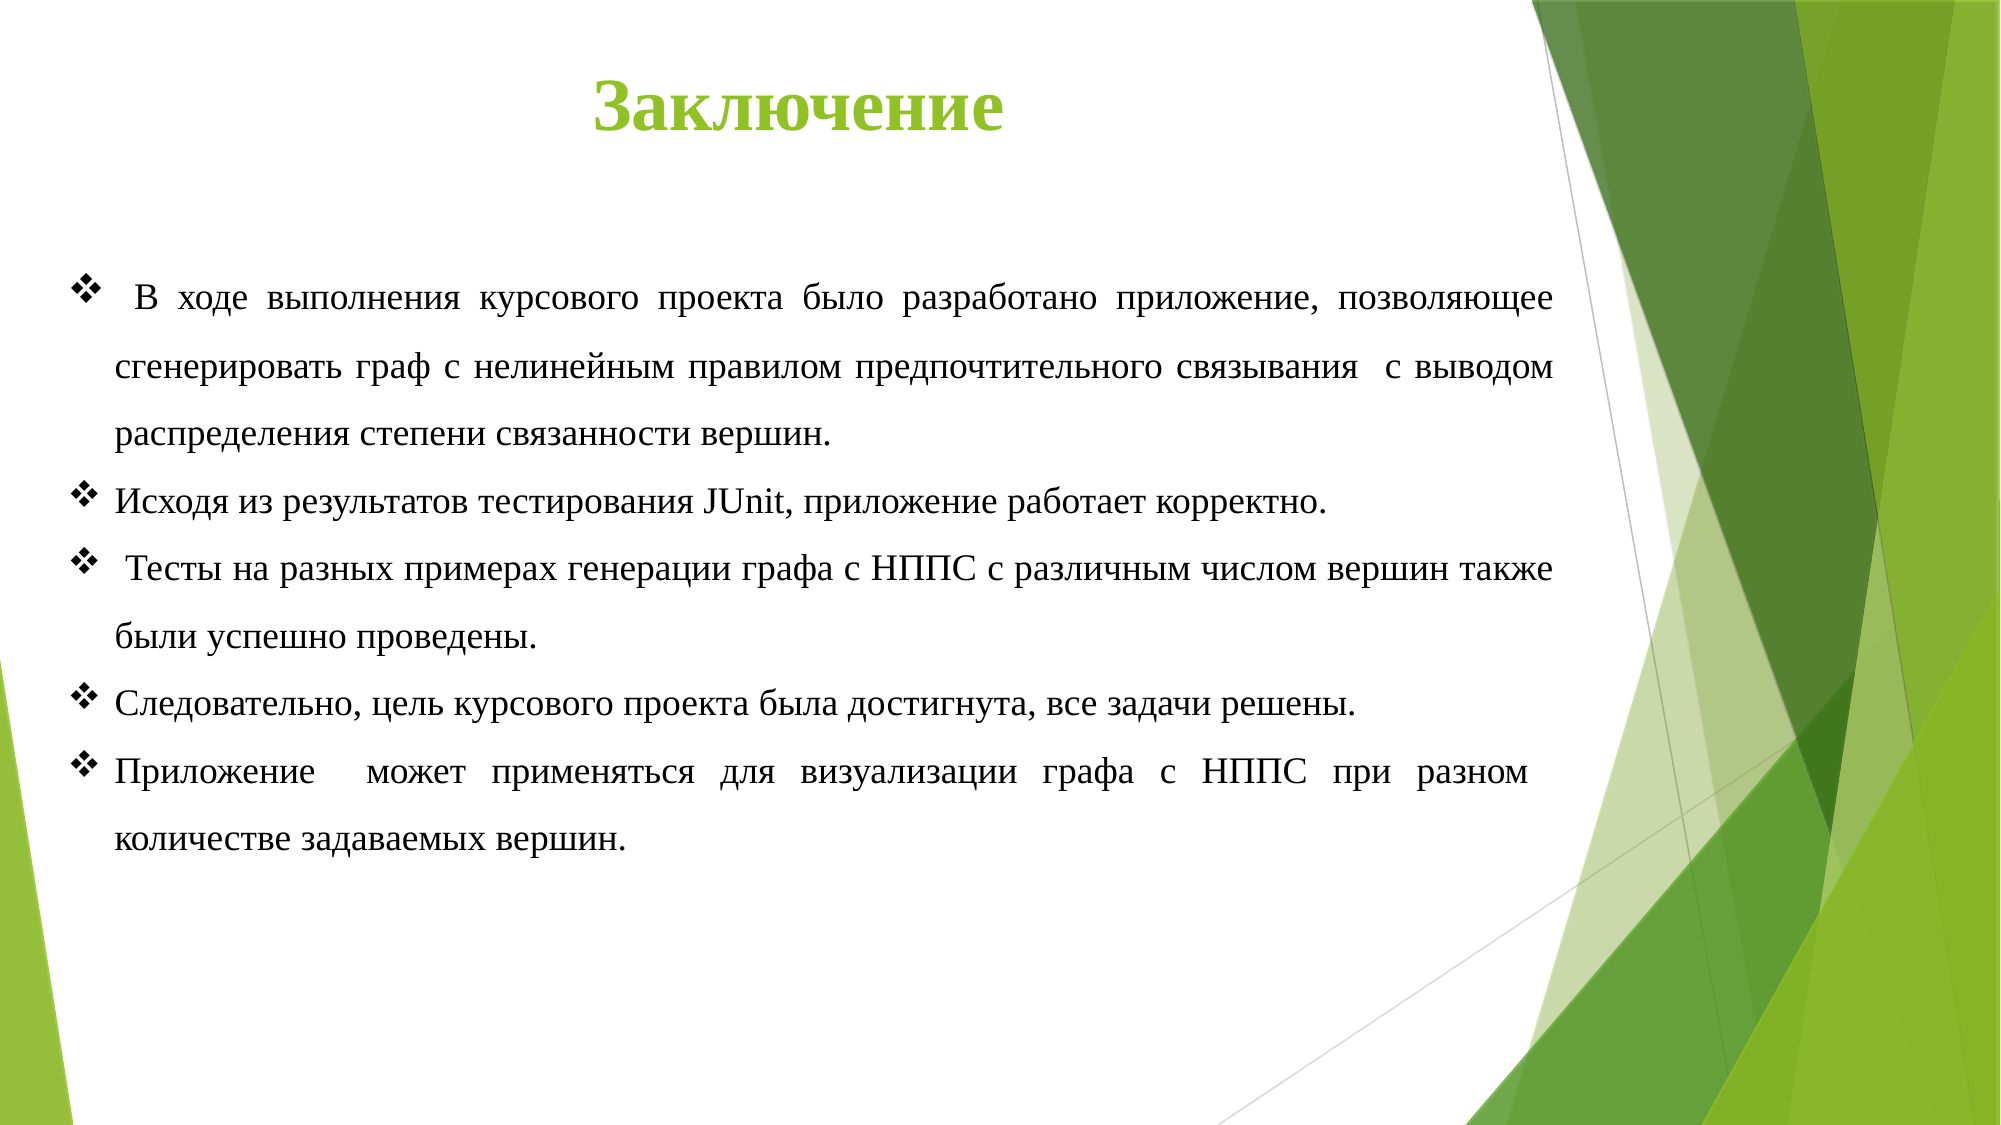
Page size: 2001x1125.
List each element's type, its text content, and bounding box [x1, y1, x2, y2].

text_box Заключение [577, 48, 1928, 236]
text_box В ходе выполнения курсового проекта было разработано приложение, позволяющее сгенерировать граф с нелинейным правилом предпочтительного связывания с выводом распределения степени связанности вершин. Исходя из результатов тестирования JUnit, приложение работает корректно. Тесты на разных примерах генерации графа с НППС с различным числом вершин также были успешно проведены. Следовательно, цель курсового проекта была достигнута, все задачи решены. Приложение может применяться для визуализации графа с НППС при разном количестве задаваемых вершин. [52, 235, 1570, 1006]
